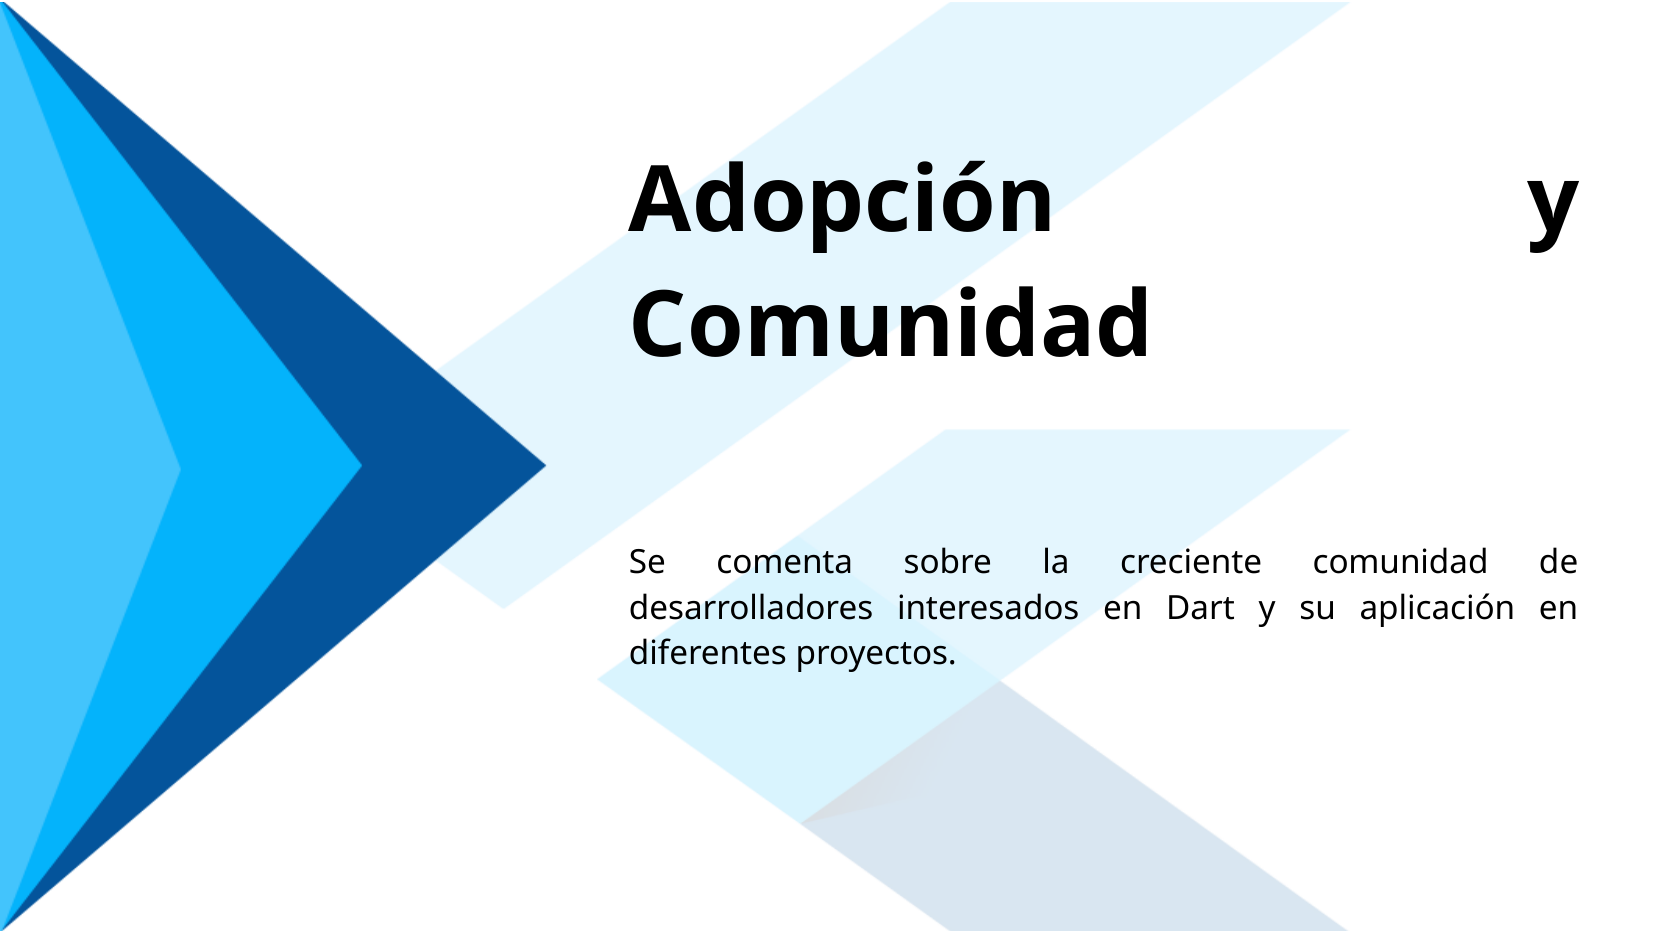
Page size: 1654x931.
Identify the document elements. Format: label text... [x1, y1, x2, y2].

text_box Adopción y Comunidad [614, 126, 1595, 401]
picture [0, 2, 1654, 931]
text_box Se comenta sobre la creciente comunidad de desarrolladores interesados en Dart y su aplicación en diferentes proyectos. [614, 531, 1595, 813]
